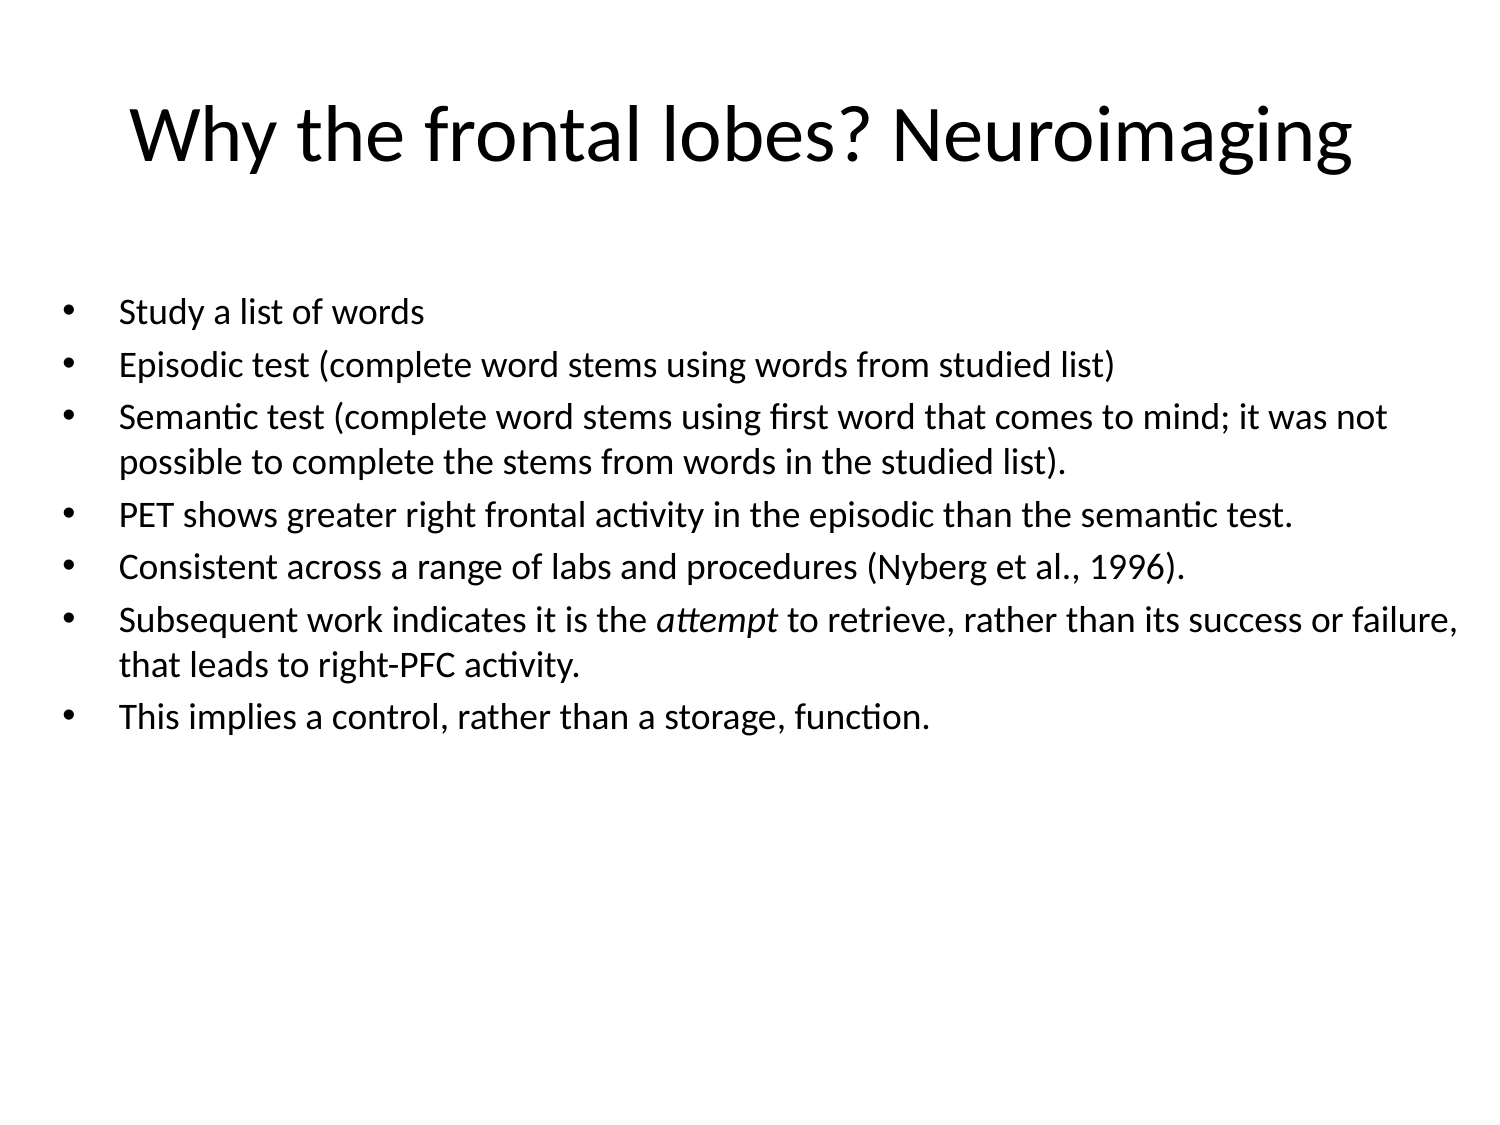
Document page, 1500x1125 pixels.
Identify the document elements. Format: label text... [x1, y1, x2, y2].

title Why the frontal lobes? Neuroimaging [67, 35, 1418, 223]
list Study a list of words Episodic test (complete word stems using words from studied list) Semantic test (complete word stems using first word that comes to mind; it was not possible to complete the stems from words in the studied list). PET shows greater right frontal activity in the episodic than the semantic test. Consistent across a range of labs and procedures (Nyberg et al., 1996). Subsequent work indicates it is the attempt to retrieve, rather than its success or failure, that leads to right-PFC activity. This implies a control, rather than a storage, function. [47, 279, 1477, 1063]
